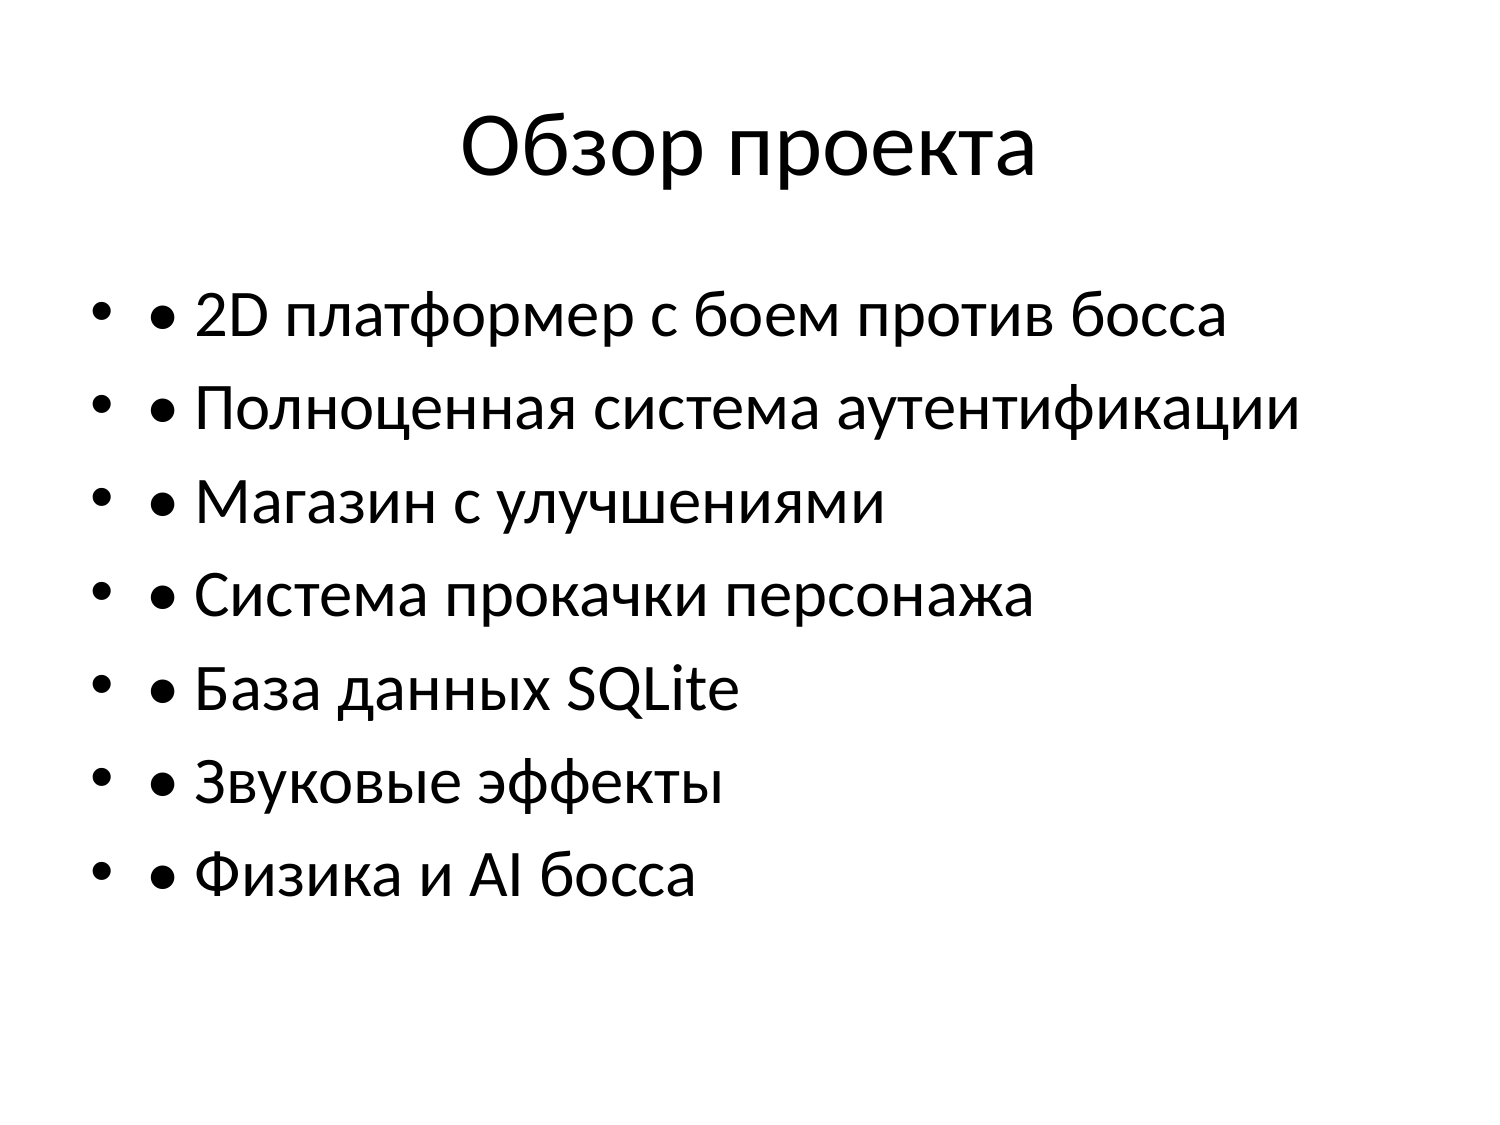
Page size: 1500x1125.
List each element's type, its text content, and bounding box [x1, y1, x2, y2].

list • 2D платформер с боем против босса • Полноценная система аутентификации • Магазин с улучшениями • Система прокачки персонажа • База данных SQLite • Звуковые эффекты • Физика и AI босса [75, 262, 1425, 1005]
title Обзор проекта [75, 45, 1425, 233]
